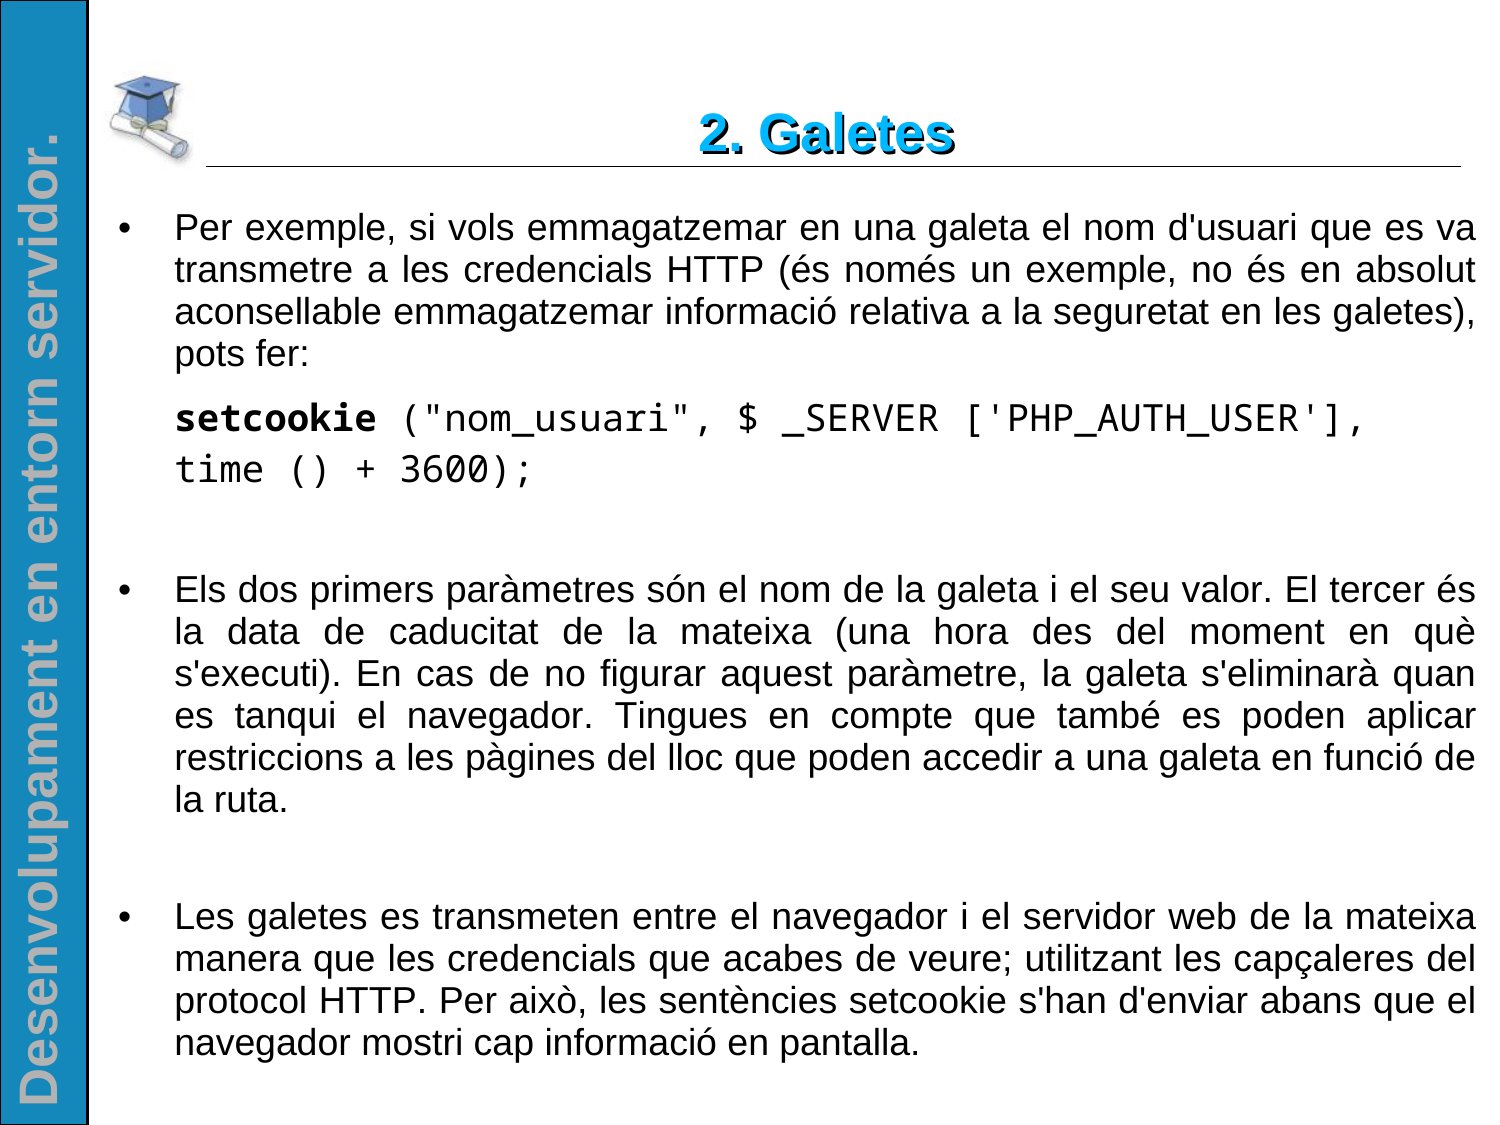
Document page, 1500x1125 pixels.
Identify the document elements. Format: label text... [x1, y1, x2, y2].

picture [93, 61, 206, 174]
title 2. Galetes [206, 88, 1447, 178]
list Per exemple, si vols emmagatzemar en una galeta el nom d'usuari que es va transmetre a les credencials HTTP (és només un exemple, no és en absolut aconsellable emmagatzemar informació relativa a la seguretat en les galetes), pots fer: setcookie ("nom_usuari", $ _SERVER ['PHP_AUTH_USER'], time () + 3600); Els dos primers paràmetres són el nom de la galeta i el seu valor. El tercer és la data de caducitat de la mateixa (una hora des del moment en què s'executi). En cas de no figurar aquest paràmetre, la galeta s'eliminarà quan es tanqui el navegador. Tingues en compte que també es poden aplicar restriccions a les pàgines del lloc que poden accedir a una galeta en funció de la ruta. Les galetes es transmeten entre el navegador i el servidor web de la mateixa manera que les credencials que acabes de veure; utilitzant les capçaleres del protocol HTTP. Per això, les sentències setcookie s'han d'enviar abans que el navegador mostri cap informació en pantalla. [118, 206, 1477, 1093]
